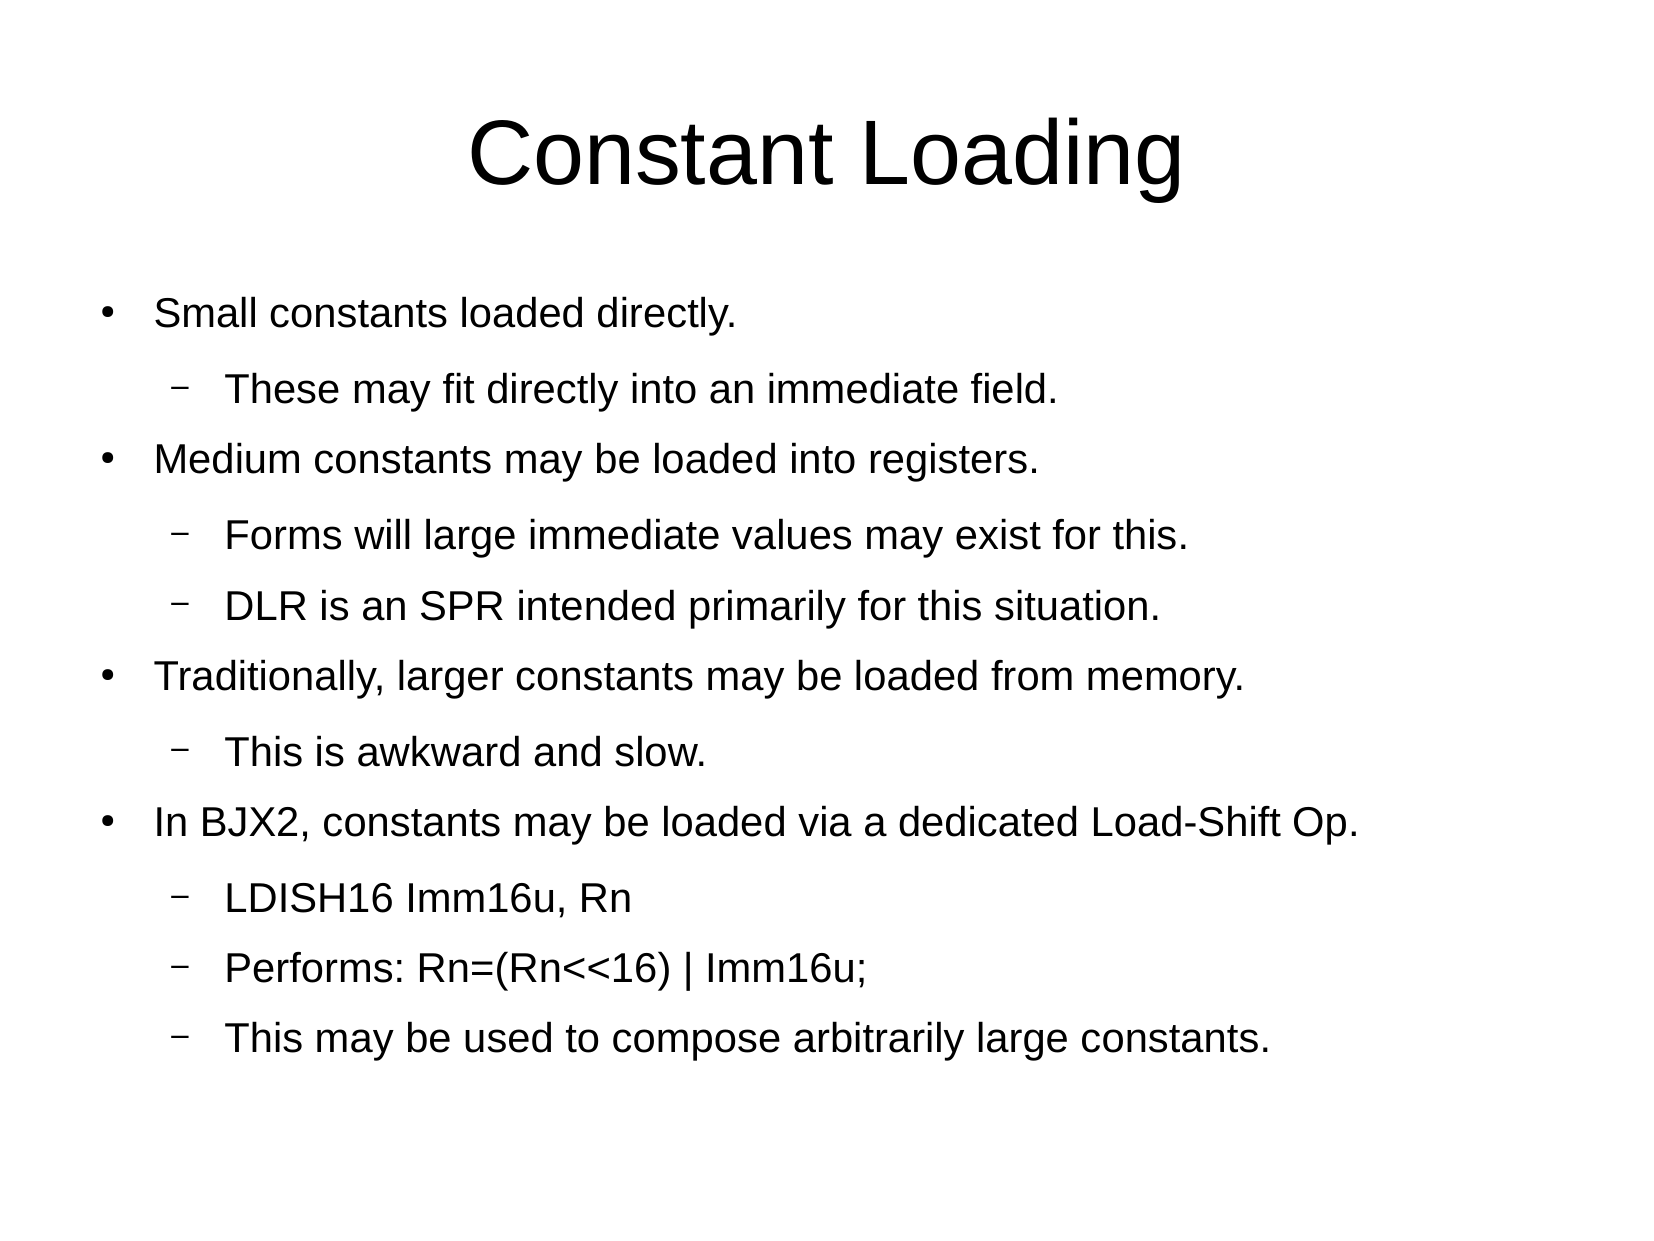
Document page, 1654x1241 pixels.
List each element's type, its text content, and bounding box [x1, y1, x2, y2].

list Small constants loaded directly. These may fit directly into an immediate field. Medium constants may be loaded into registers. Forms will large immediate values may exist for this. DLR is an SPR intended primarily for this situation. Traditionally, larger constants may be loaded from memory. This is awkward and slow. In BJX2, constants may be loaded via a dedicated Load-Shift Op. LDISH16 Imm16u, Rn Performs: Rn=(Rn<<16) | Imm16u; This may be used to compose arbitrarily large constants. [82, 290, 1571, 1109]
title Constant Loading [82, 49, 1571, 257]
